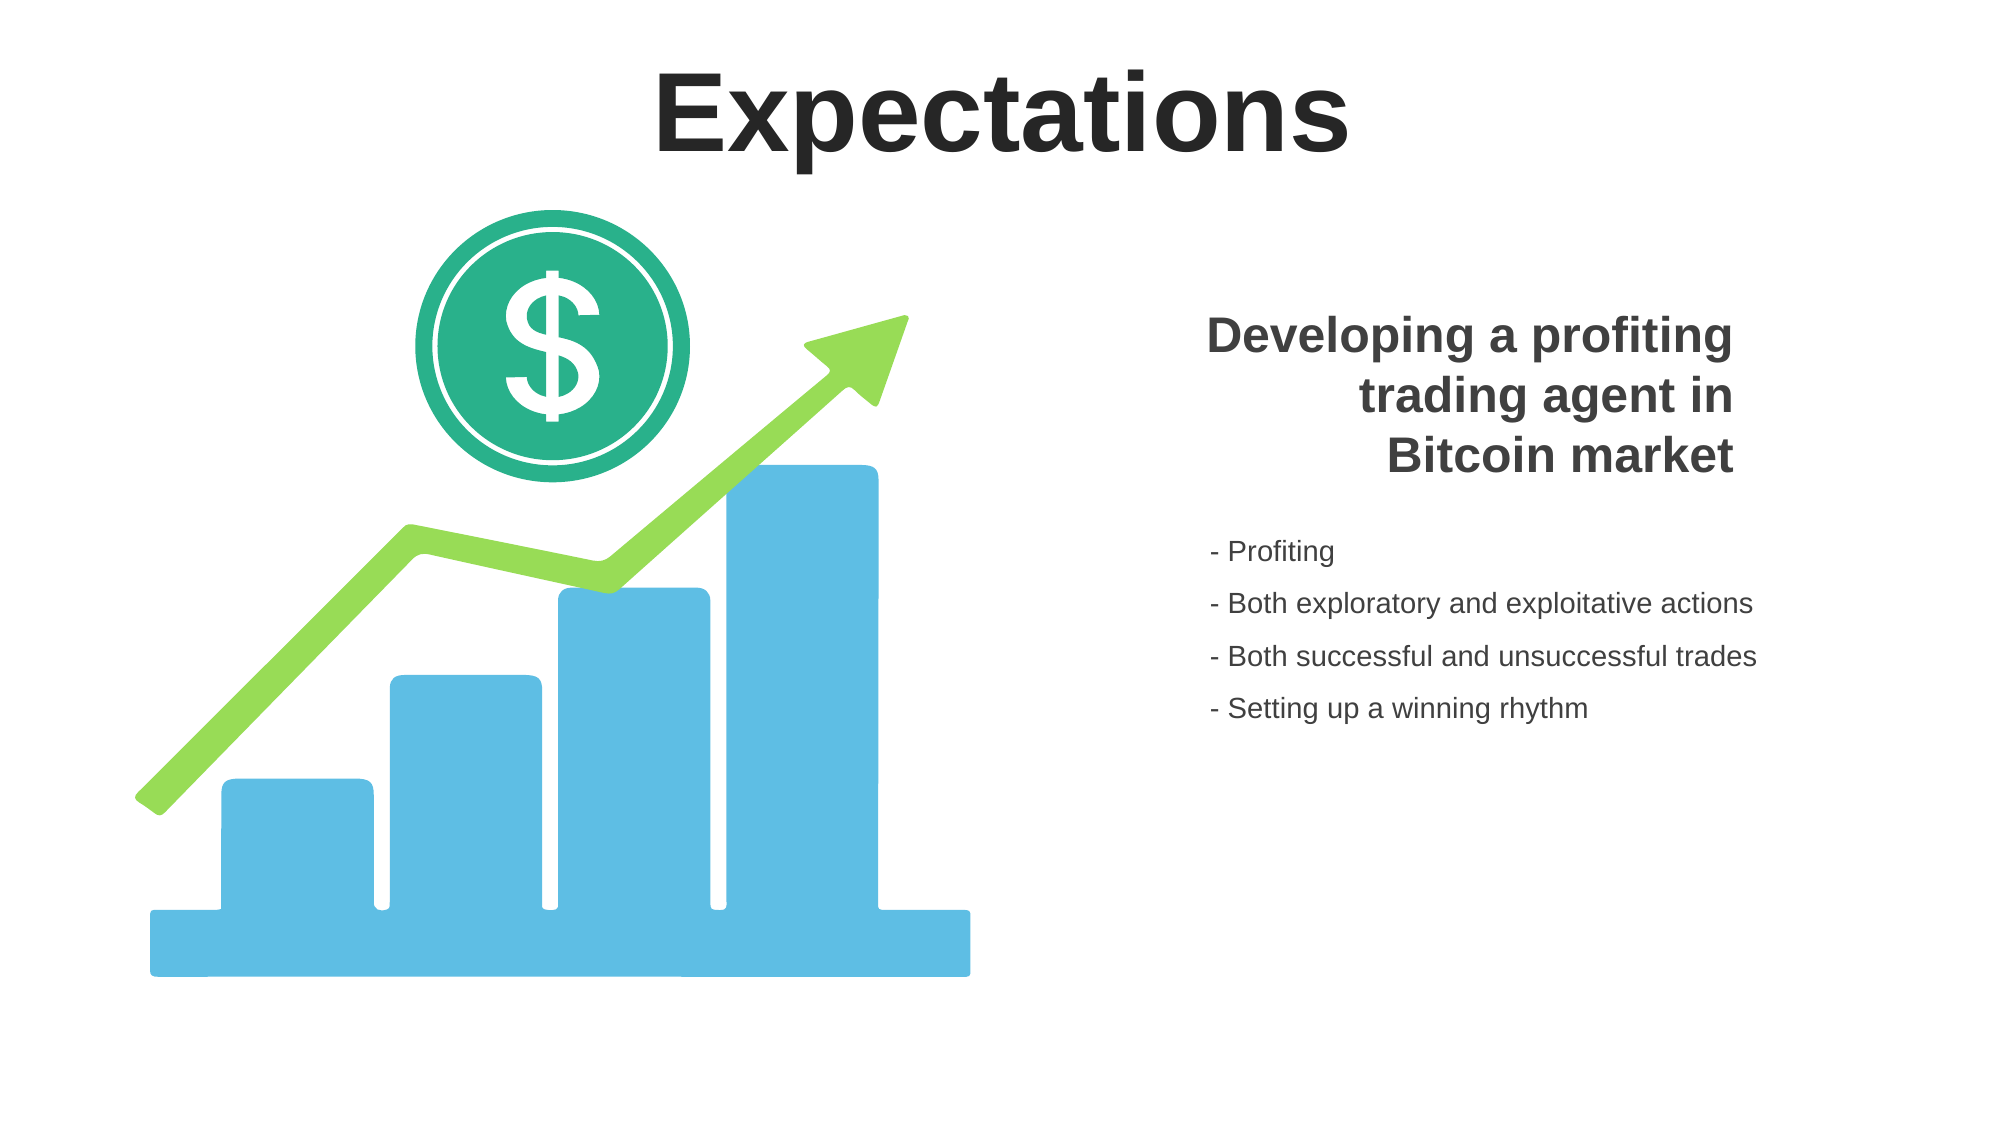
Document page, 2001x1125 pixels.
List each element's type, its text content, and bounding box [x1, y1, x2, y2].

text_box [415, 210, 691, 483]
text_box Developing a profiting trading agent in Bitcoin market [1195, 302, 1741, 483]
text_box [135, 315, 971, 977]
text_box - Profiting - Both exploratory and exploitative actions - Both successful and unsuccessful trades - Setting up a winning rhythm [1195, 507, 1864, 733]
list Expectations [53, 55, 1952, 175]
